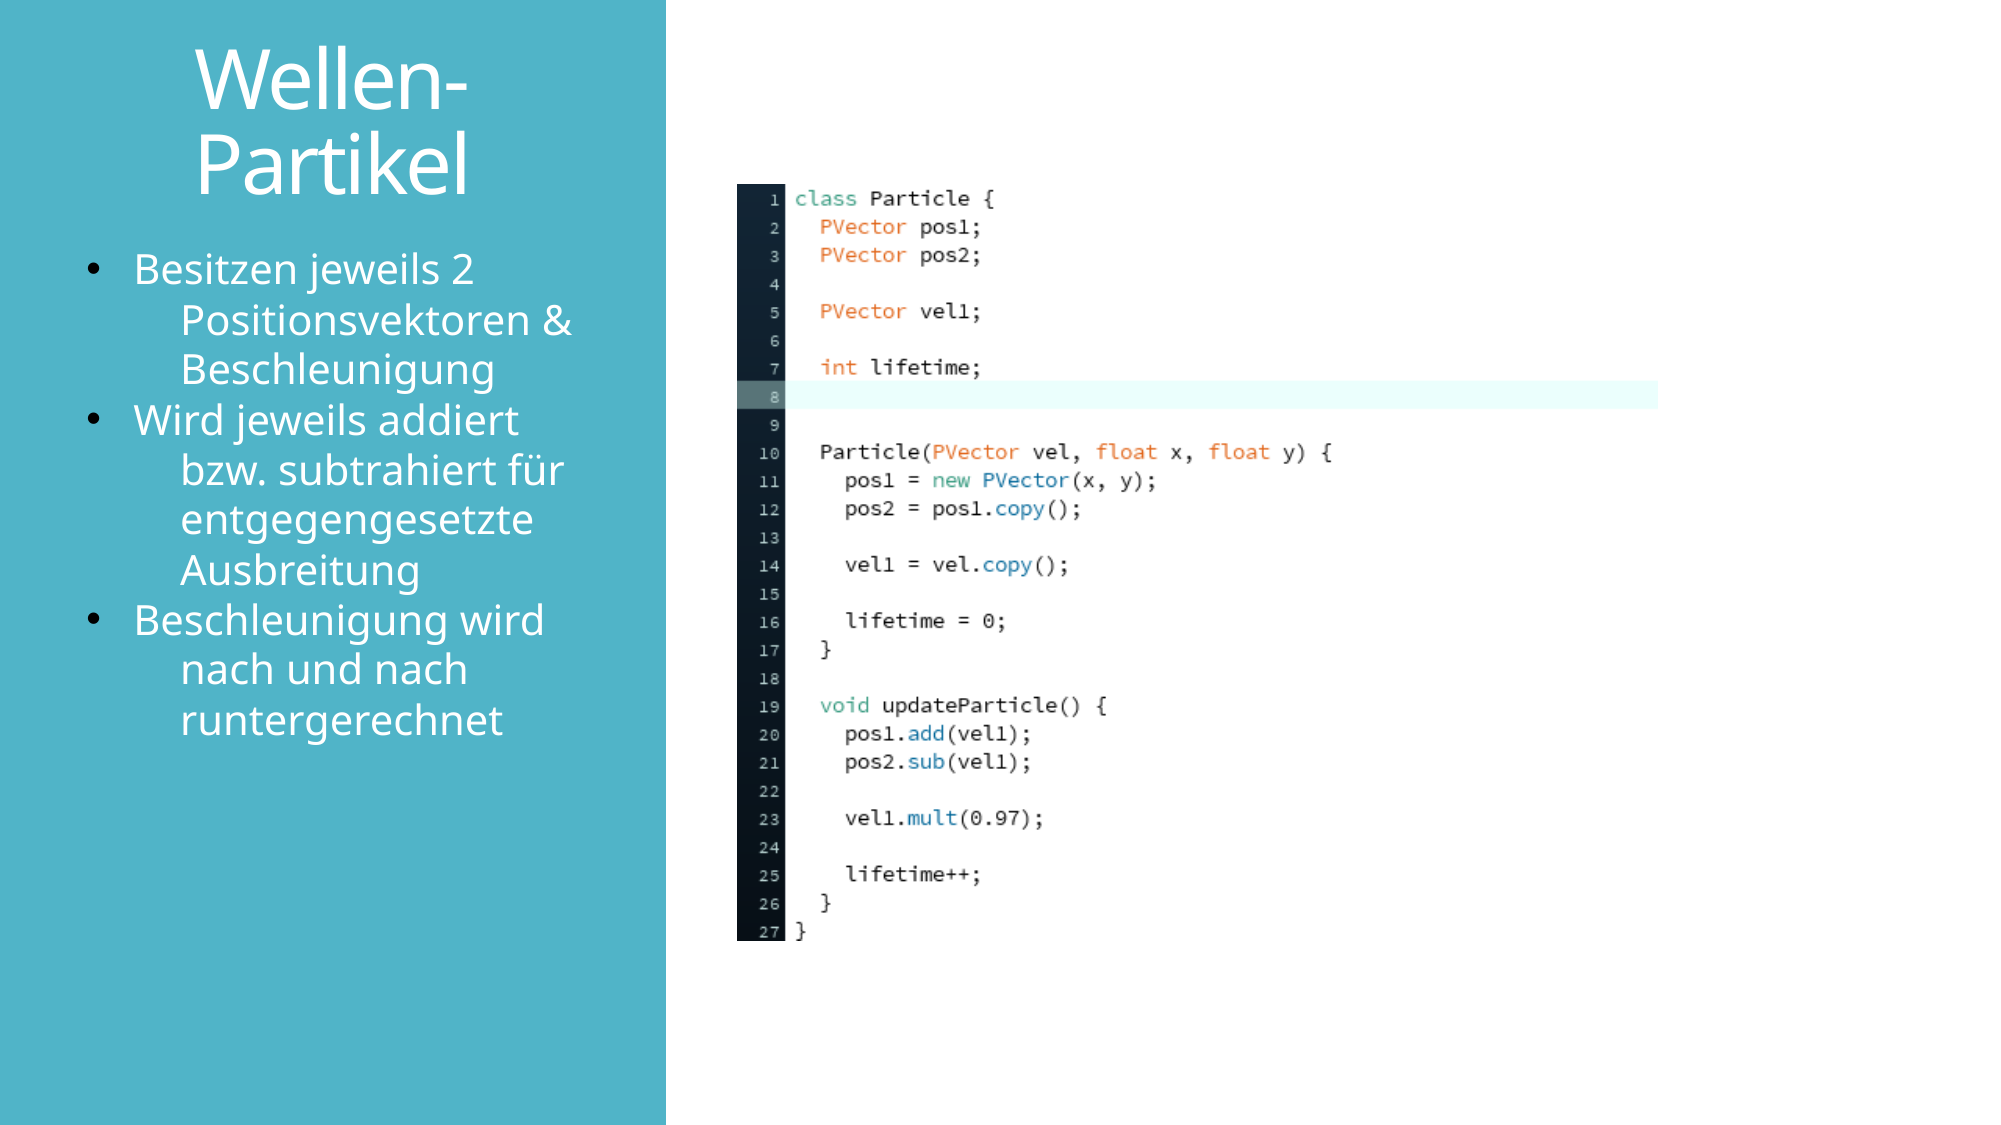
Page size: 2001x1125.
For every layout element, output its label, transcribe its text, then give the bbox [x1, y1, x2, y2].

picture [737, 184, 1658, 941]
title Wellen- Partikel [52, 33, 614, 219]
text_box Besitzen jeweils 2 Positionsvektoren & Beschleunigung Wird jeweils addiert bzw. subtrahiert für entgegengesetzte Ausbreitung Beschleunigung wird nach und nach runtergerechnet [71, 235, 589, 706]
text_box [0, 0, 666, 1125]
